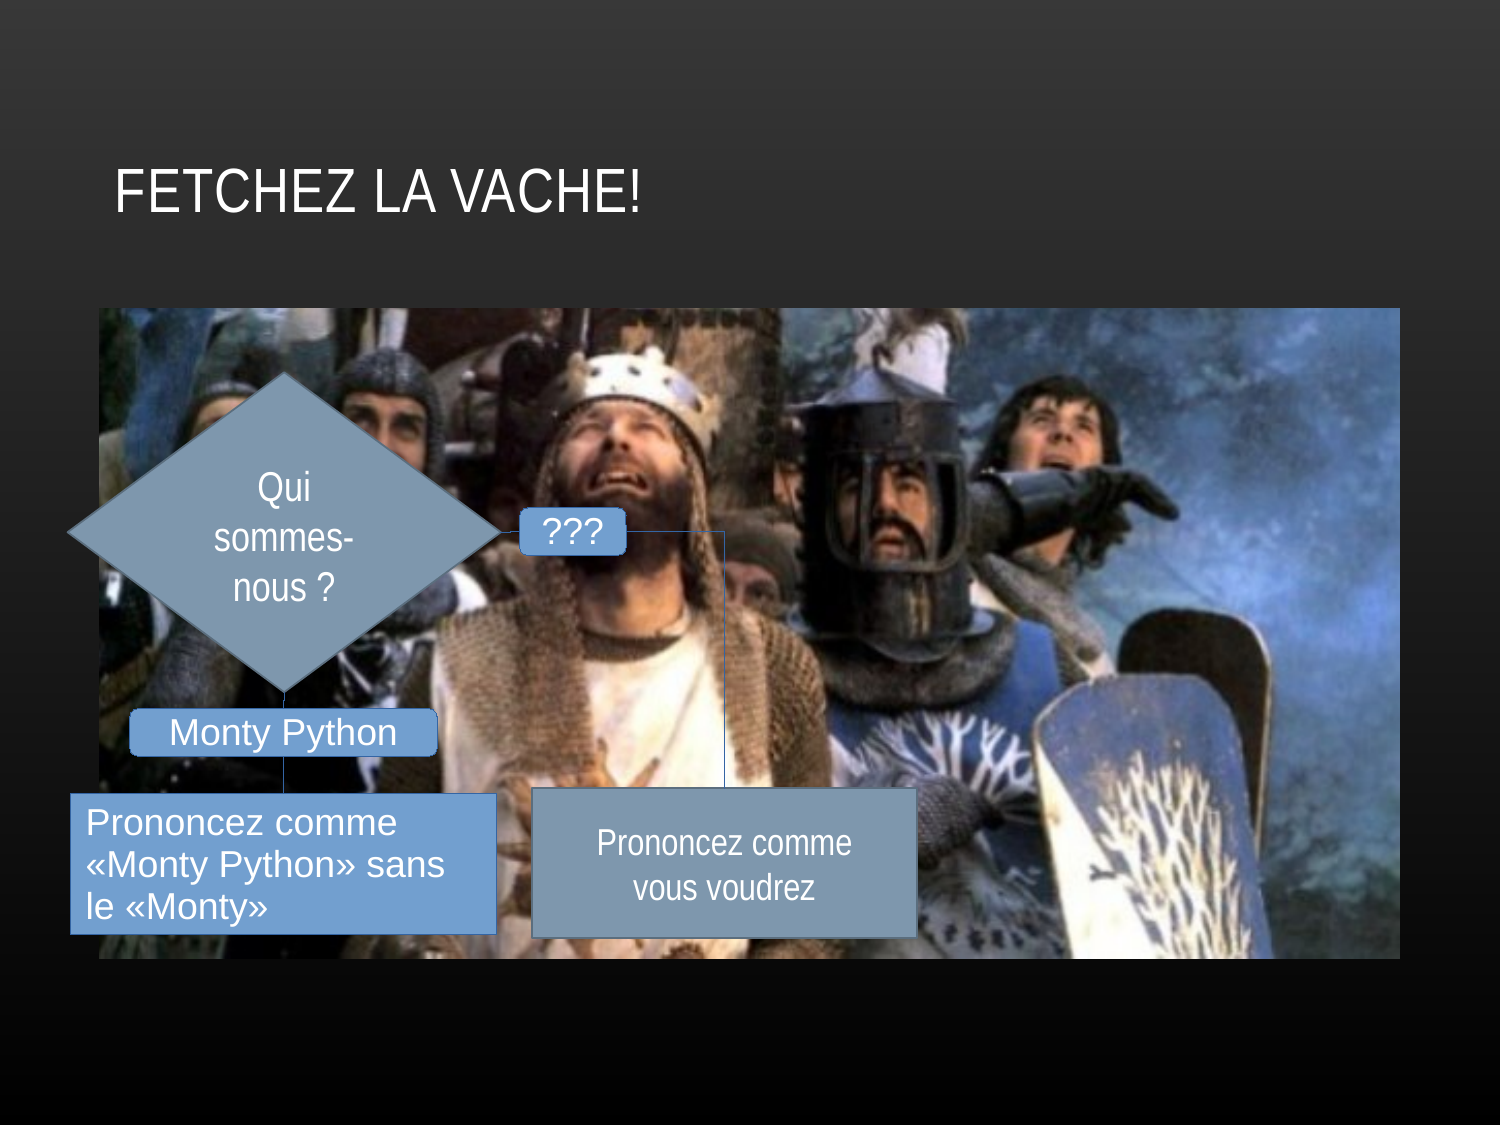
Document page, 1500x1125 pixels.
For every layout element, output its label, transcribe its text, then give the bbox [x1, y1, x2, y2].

title Fetchez la vache! [99, 45, 1400, 233]
picture [99, 557, 284, 794]
text_box Prononcez comme vous voudrez [532, 788, 917, 938]
picture [99, 262, 1400, 1005]
text_box Prononcez comme «Monty Python» sans le «Monty» [71, 794, 496, 935]
text_box Qui sommes-nous ? [67, 372, 501, 693]
text_box ??? [519, 507, 627, 556]
text_box Monty Python [129, 708, 438, 757]
